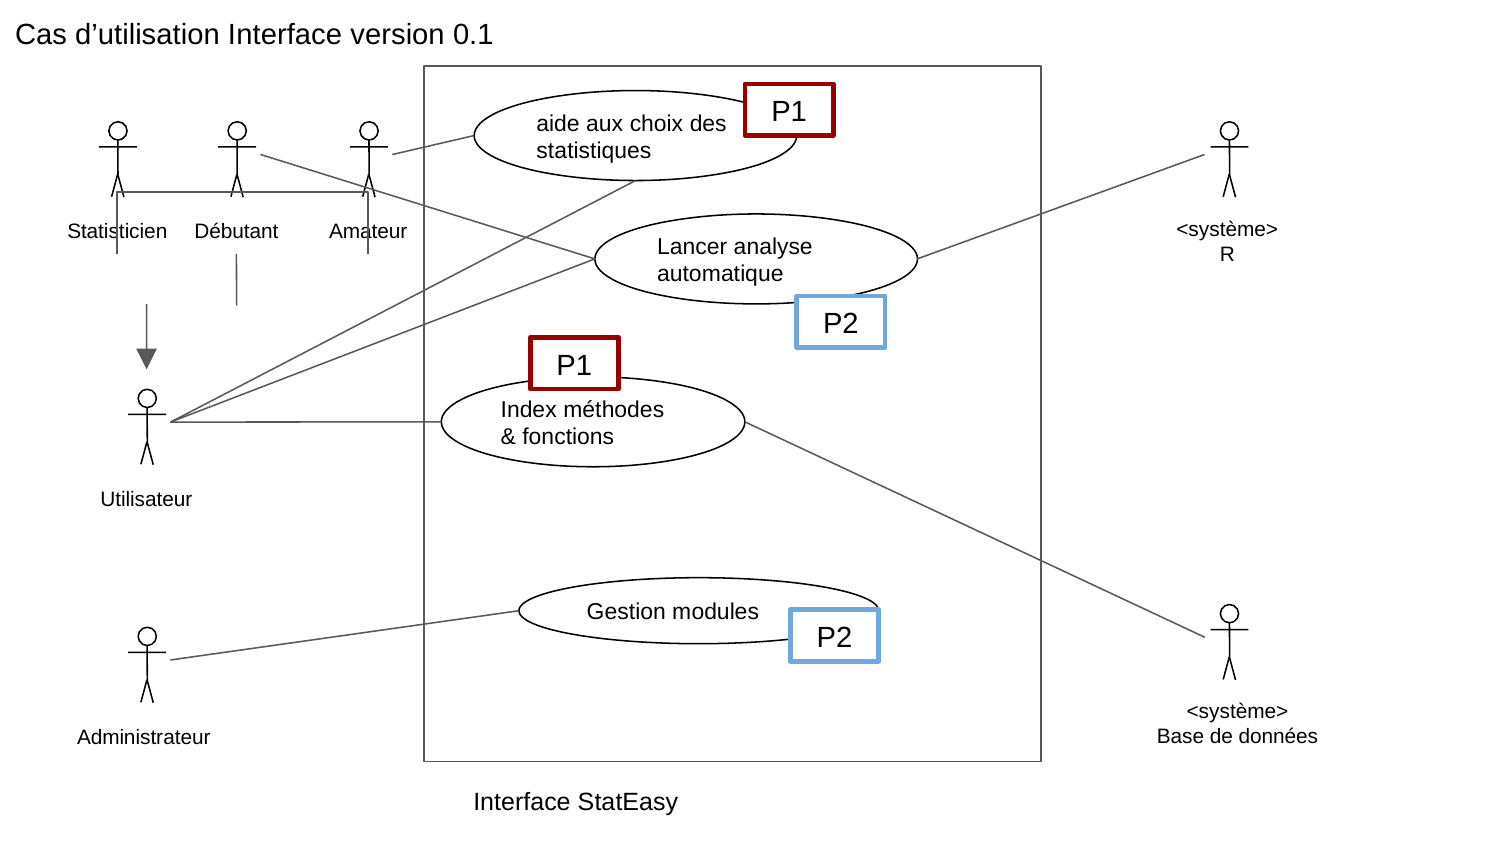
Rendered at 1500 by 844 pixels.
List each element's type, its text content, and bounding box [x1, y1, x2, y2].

text_box P1 [530, 337, 619, 389]
text_box P2 [796, 295, 886, 348]
text_box Administrateur [51, 712, 237, 760]
text_box Index méthodes & fonctions [441, 377, 745, 467]
text_box P1 [744, 83, 834, 136]
text_box <système> R [1143, 207, 1311, 274]
text_box P2 [790, 609, 879, 662]
text_box aide aux choix des statistiques [474, 90, 797, 181]
text_box Interface StatEasy [458, 770, 862, 818]
text_box Lancer analyse automatique [595, 213, 918, 304]
text_box Utilisateur [80, 474, 213, 522]
text_box Amateur [369, 207, 435, 254]
text_box Débutant [170, 207, 303, 254]
text_box <système> Base de données [1125, 690, 1350, 757]
text_box Cas d’utilisation Interface version 0.1 [0, 0, 531, 66]
text_box Gestion modules [519, 577, 879, 644]
text_box Statisticien [118, 207, 170, 254]
text_box Amateur [303, 207, 367, 254]
text_box Statisticien [51, 207, 116, 254]
